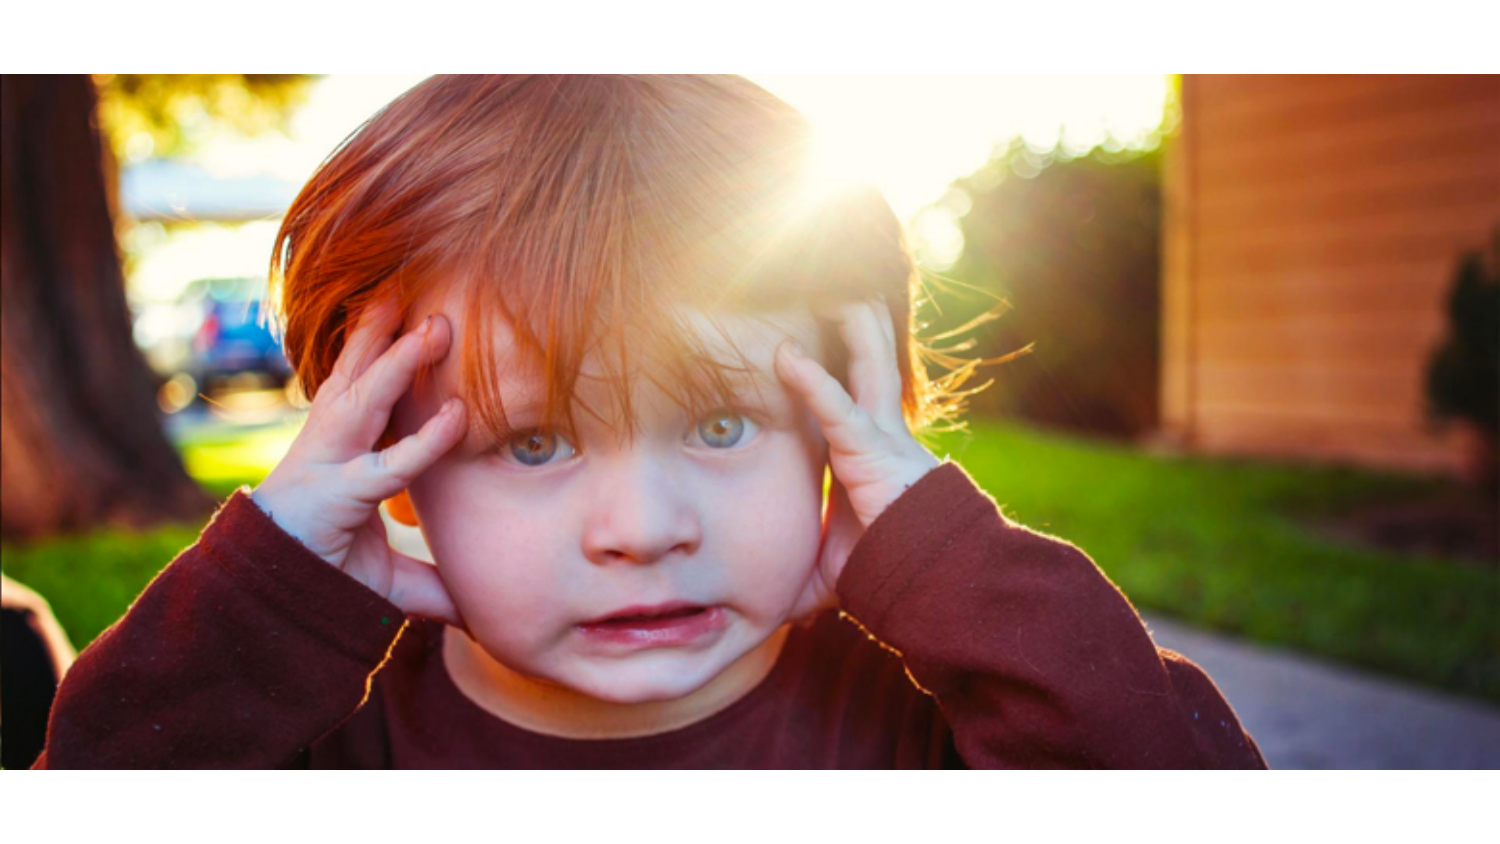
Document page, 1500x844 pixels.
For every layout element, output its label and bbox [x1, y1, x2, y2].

picture [0, 74, 1500, 770]
